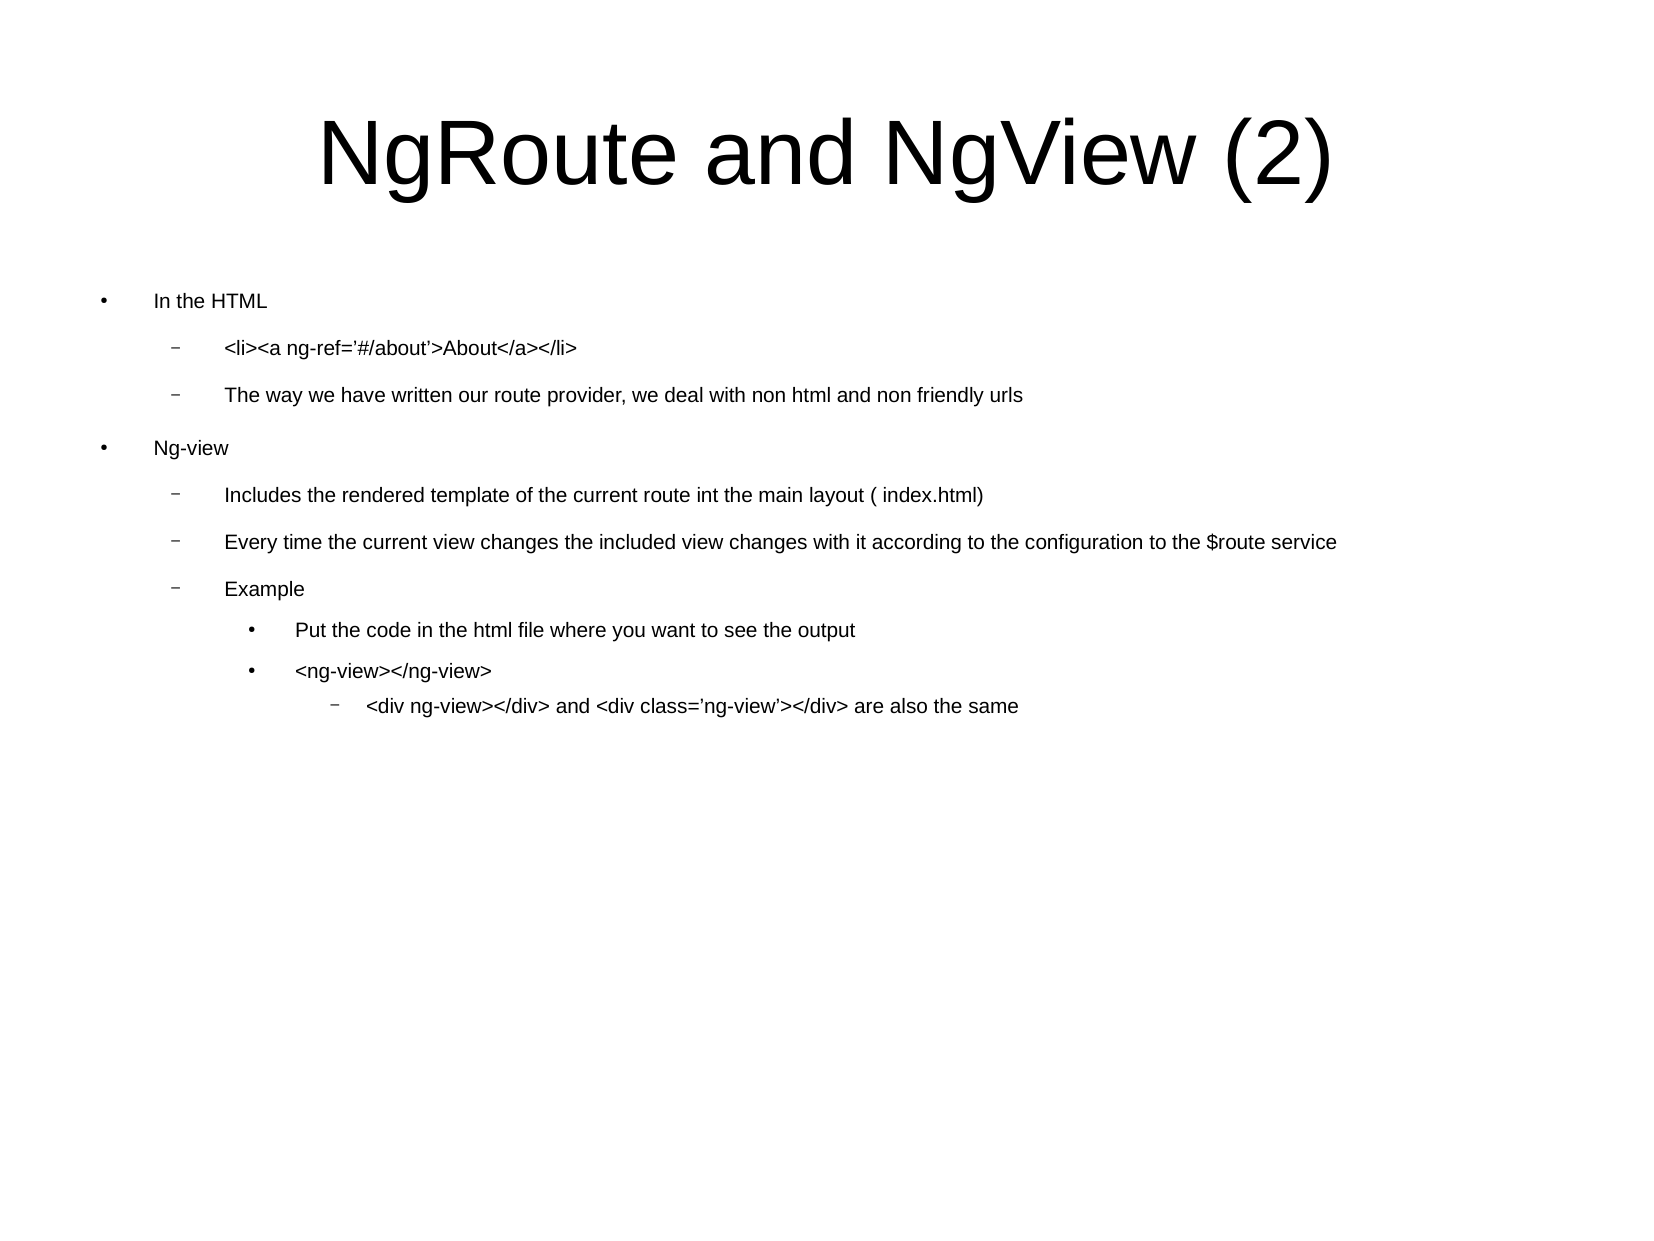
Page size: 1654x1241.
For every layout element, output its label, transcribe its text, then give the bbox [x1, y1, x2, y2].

title NgRoute and NgView (2) [82, 49, 1571, 257]
list In the HTML <li><a ng-ref=’#/about’>About</a></li> The way we have written our route provider, we deal with non html and non friendly urls Ng-view Includes the rendered template of the current route int the main layout ( index.html) Every time the current view changes the included view changes with it according to the configuration to the $route service Example Put the code in the html file where you want to see the output <ng-view></ng-view> <div ng-view></div> and <div class=’ng-view’></div> are also the same [82, 290, 1571, 1010]
